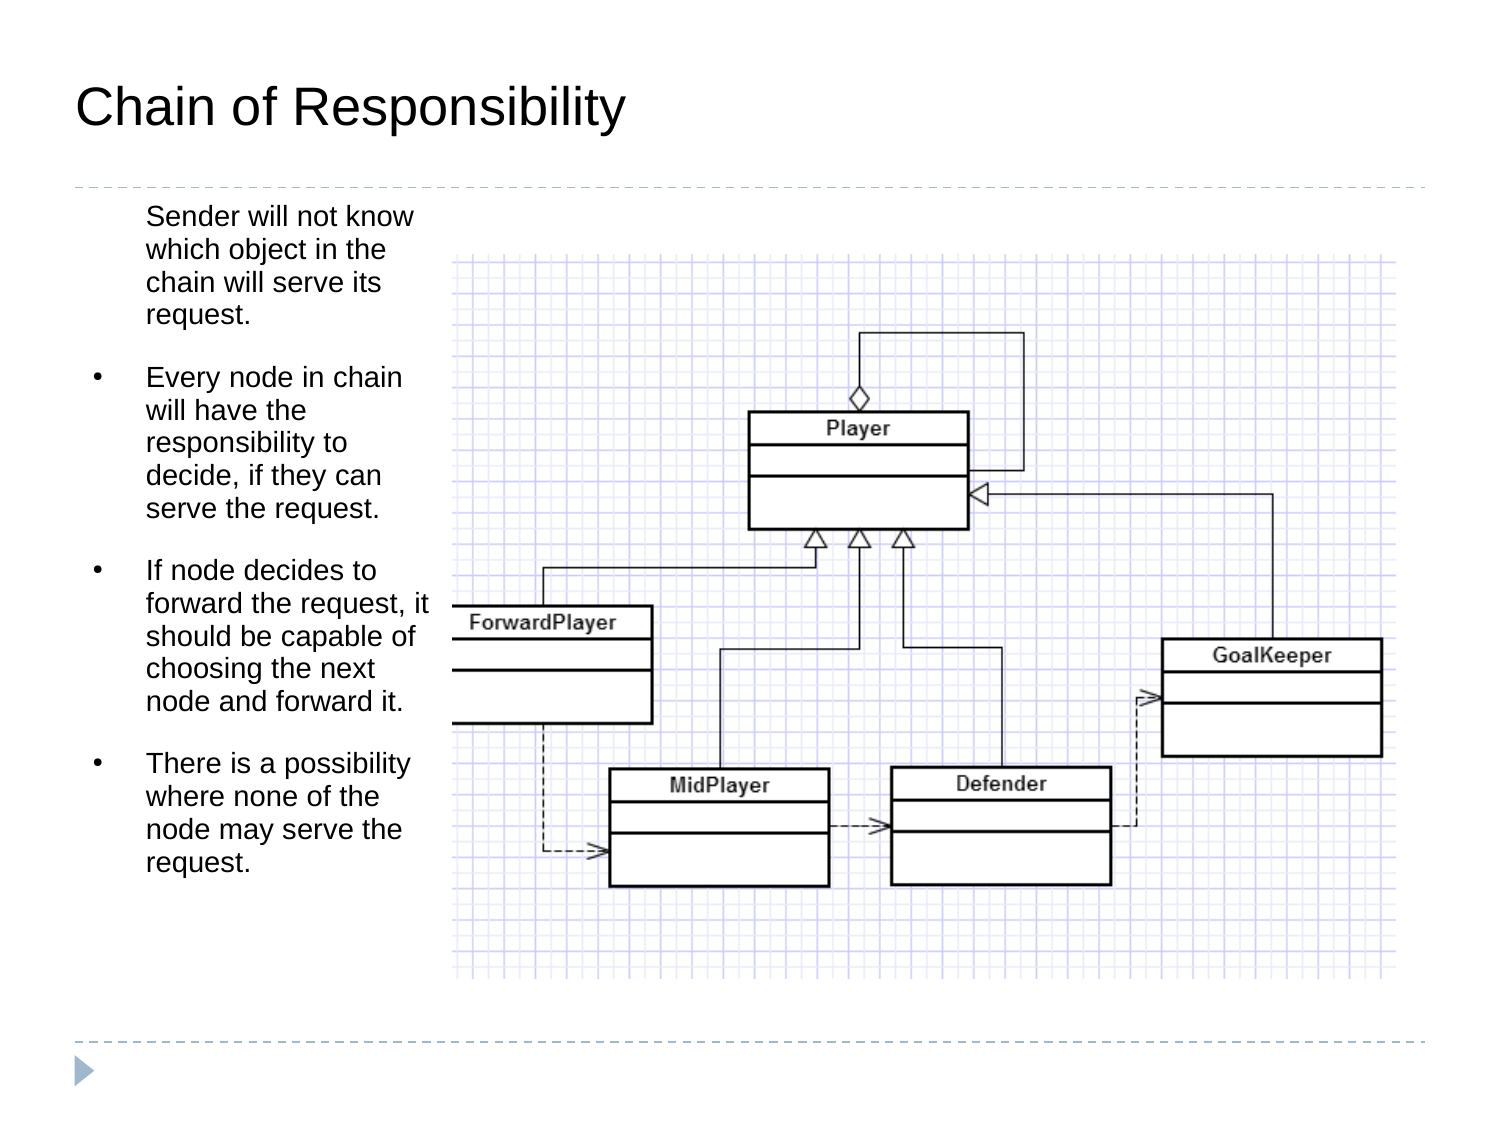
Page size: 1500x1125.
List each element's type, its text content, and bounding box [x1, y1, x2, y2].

list Sender will not know which object in the chain will serve its request. Every node in chain will have the responsibility to decide, if they can serve the request. If node decides to forward the request, it should be capable of choosing the next node and forward it. There is a possibility where none of the node may serve the request. [75, 200, 436, 1010]
picture [452, 254, 1396, 979]
title Chain of Responsibility [75, 24, 1425, 188]
